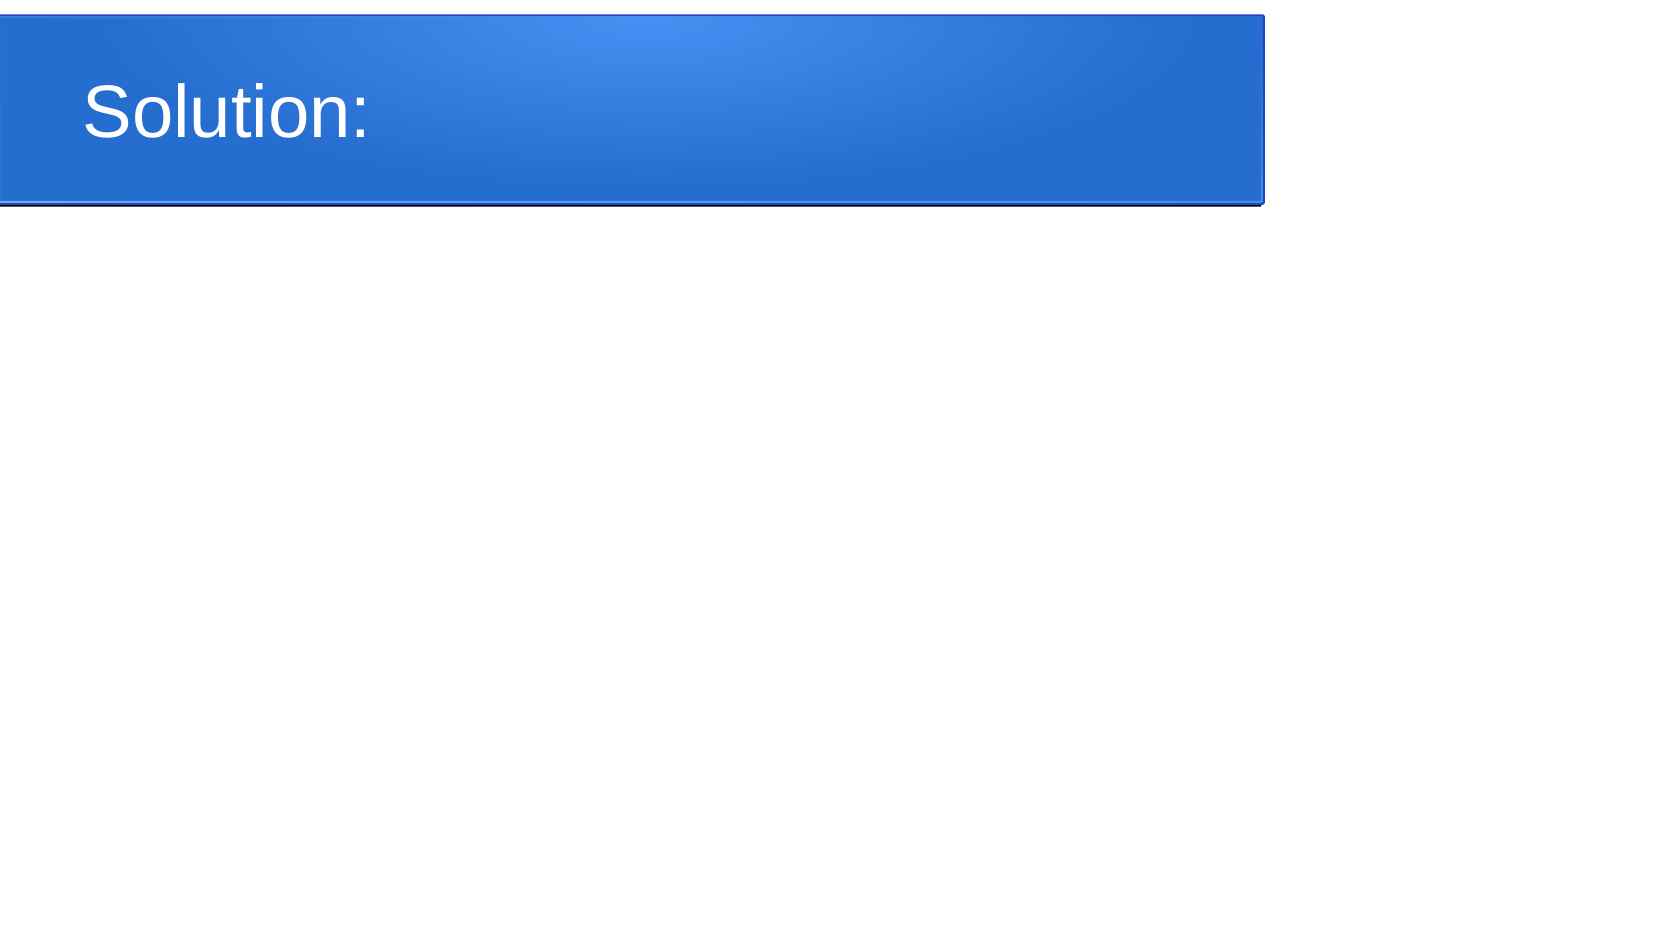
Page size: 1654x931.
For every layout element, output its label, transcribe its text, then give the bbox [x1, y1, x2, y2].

title Solution: [82, 35, 1235, 189]
